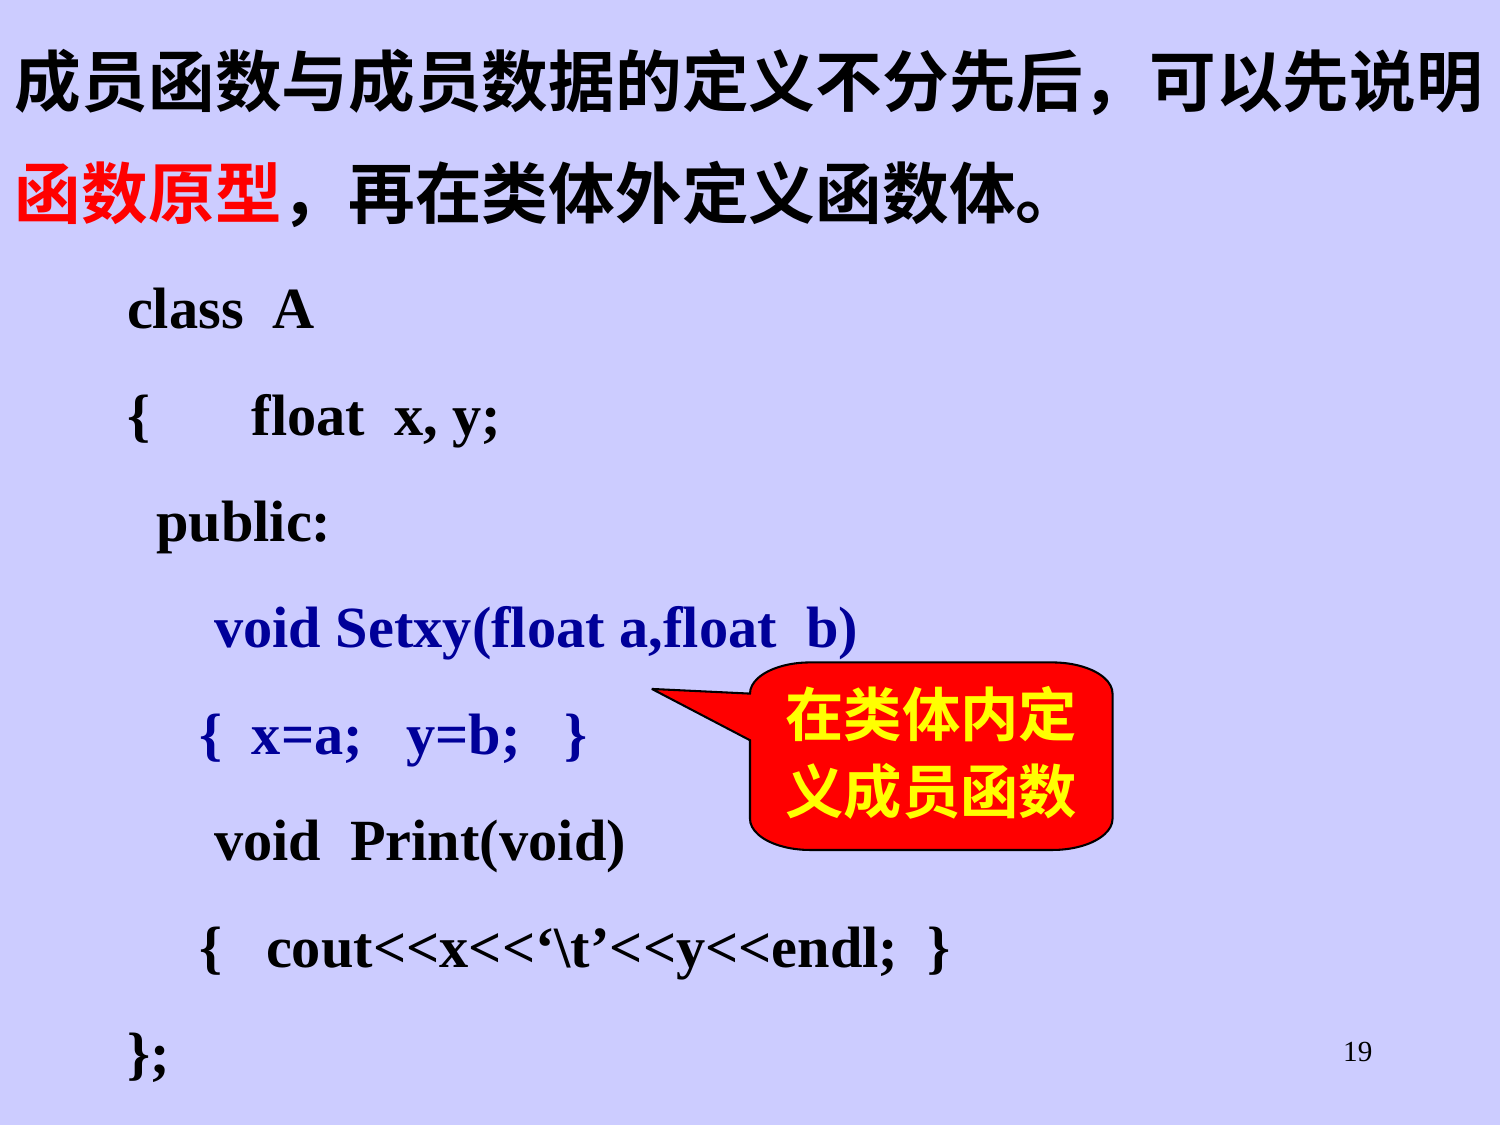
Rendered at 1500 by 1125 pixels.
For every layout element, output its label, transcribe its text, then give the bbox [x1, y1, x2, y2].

text_box 在类体内定义成员函数 [651, 662, 1113, 850]
text_box <编号> [1074, 1025, 1388, 1101]
text_box class A { float x, y; public: void Setxy(float a,float b) { x=a; y=b; } void Print(void) { cout<<x<<‘\t’<<y<<endl; } }; [112, 262, 1326, 1093]
text_box 成员函数与成员数据的定义不分先后，可以先说明函数原型，再在类体外定义函数体。 [0, 0, 1500, 240]
